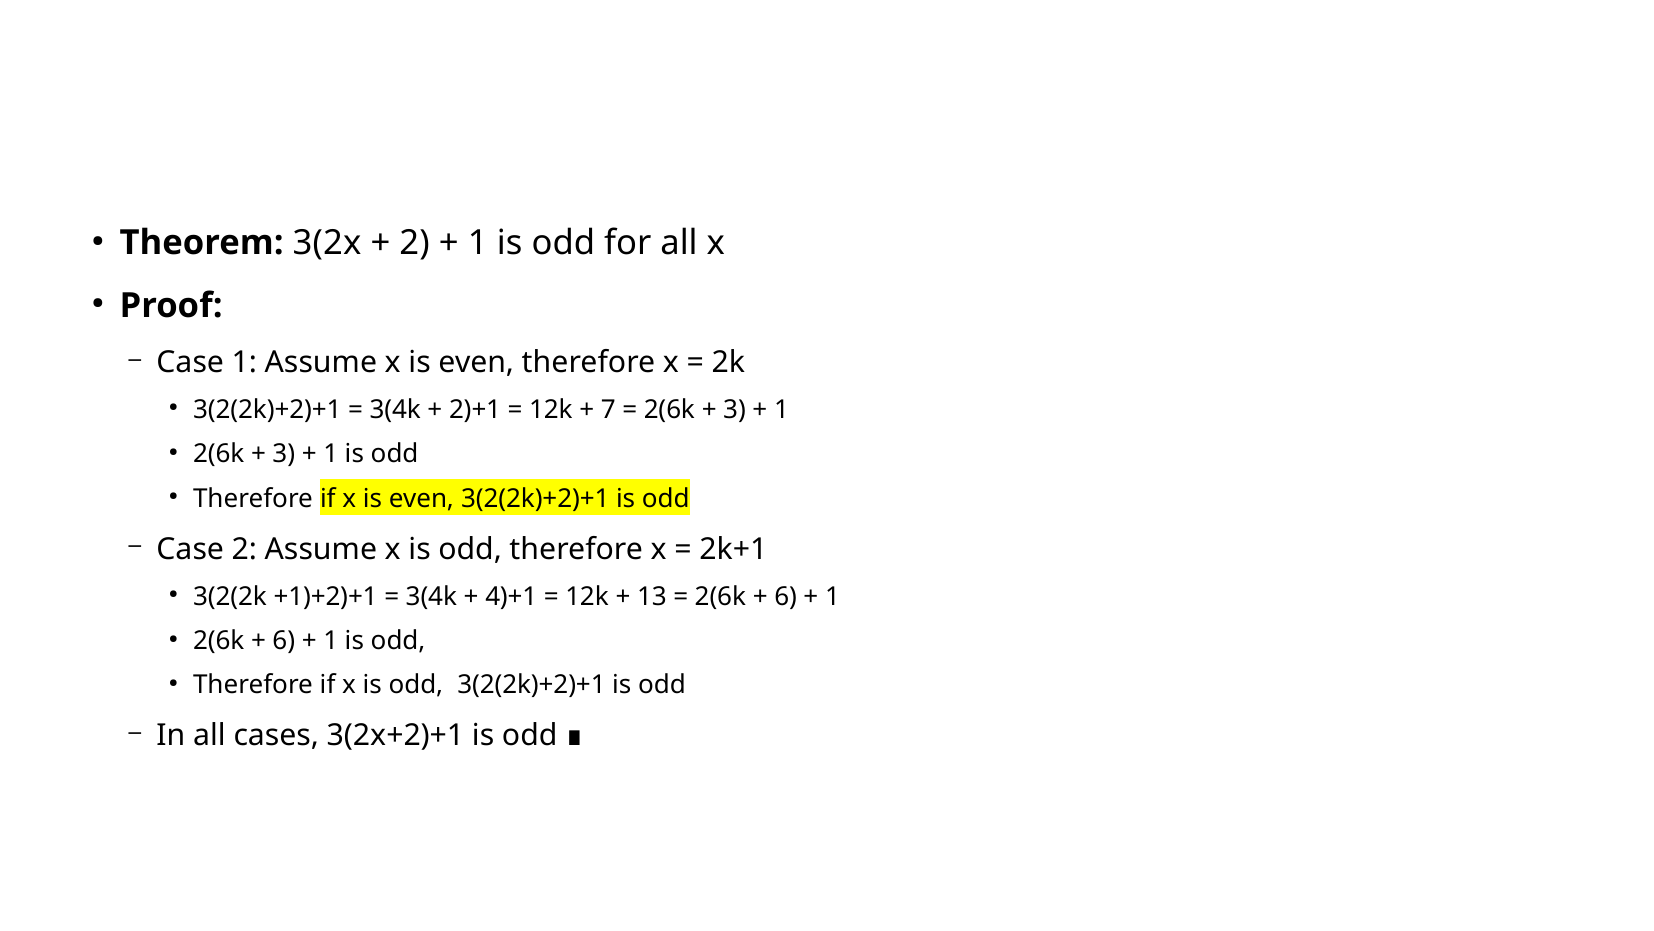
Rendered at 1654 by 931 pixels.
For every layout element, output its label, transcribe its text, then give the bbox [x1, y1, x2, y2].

list Theorem: 3(2x + 2) + 1 is odd for all x Proof: Case 1: Assume x is even, therefore x = 2k 3(2(2k)+2)+1 = 3(4k + 2)+1 = 12k + 7 = 2(6k + 3) + 1 2(6k + 3) + 1 is odd Therefore if x is even, 3(2(2k)+2)+1 is odd Case 2: Assume x is odd, therefore x = 2k+1 3(2(2k +1)+2)+1 = 3(4k + 4)+1 = 12k + 13 = 2(6k + 6) + 1 2(6k + 6) + 1 is odd, Therefore if x is odd, 3(2(2k)+2)+1 is odd In all cases, 3(2x+2)+1 is odd ∎ [82, 217, 1571, 758]
